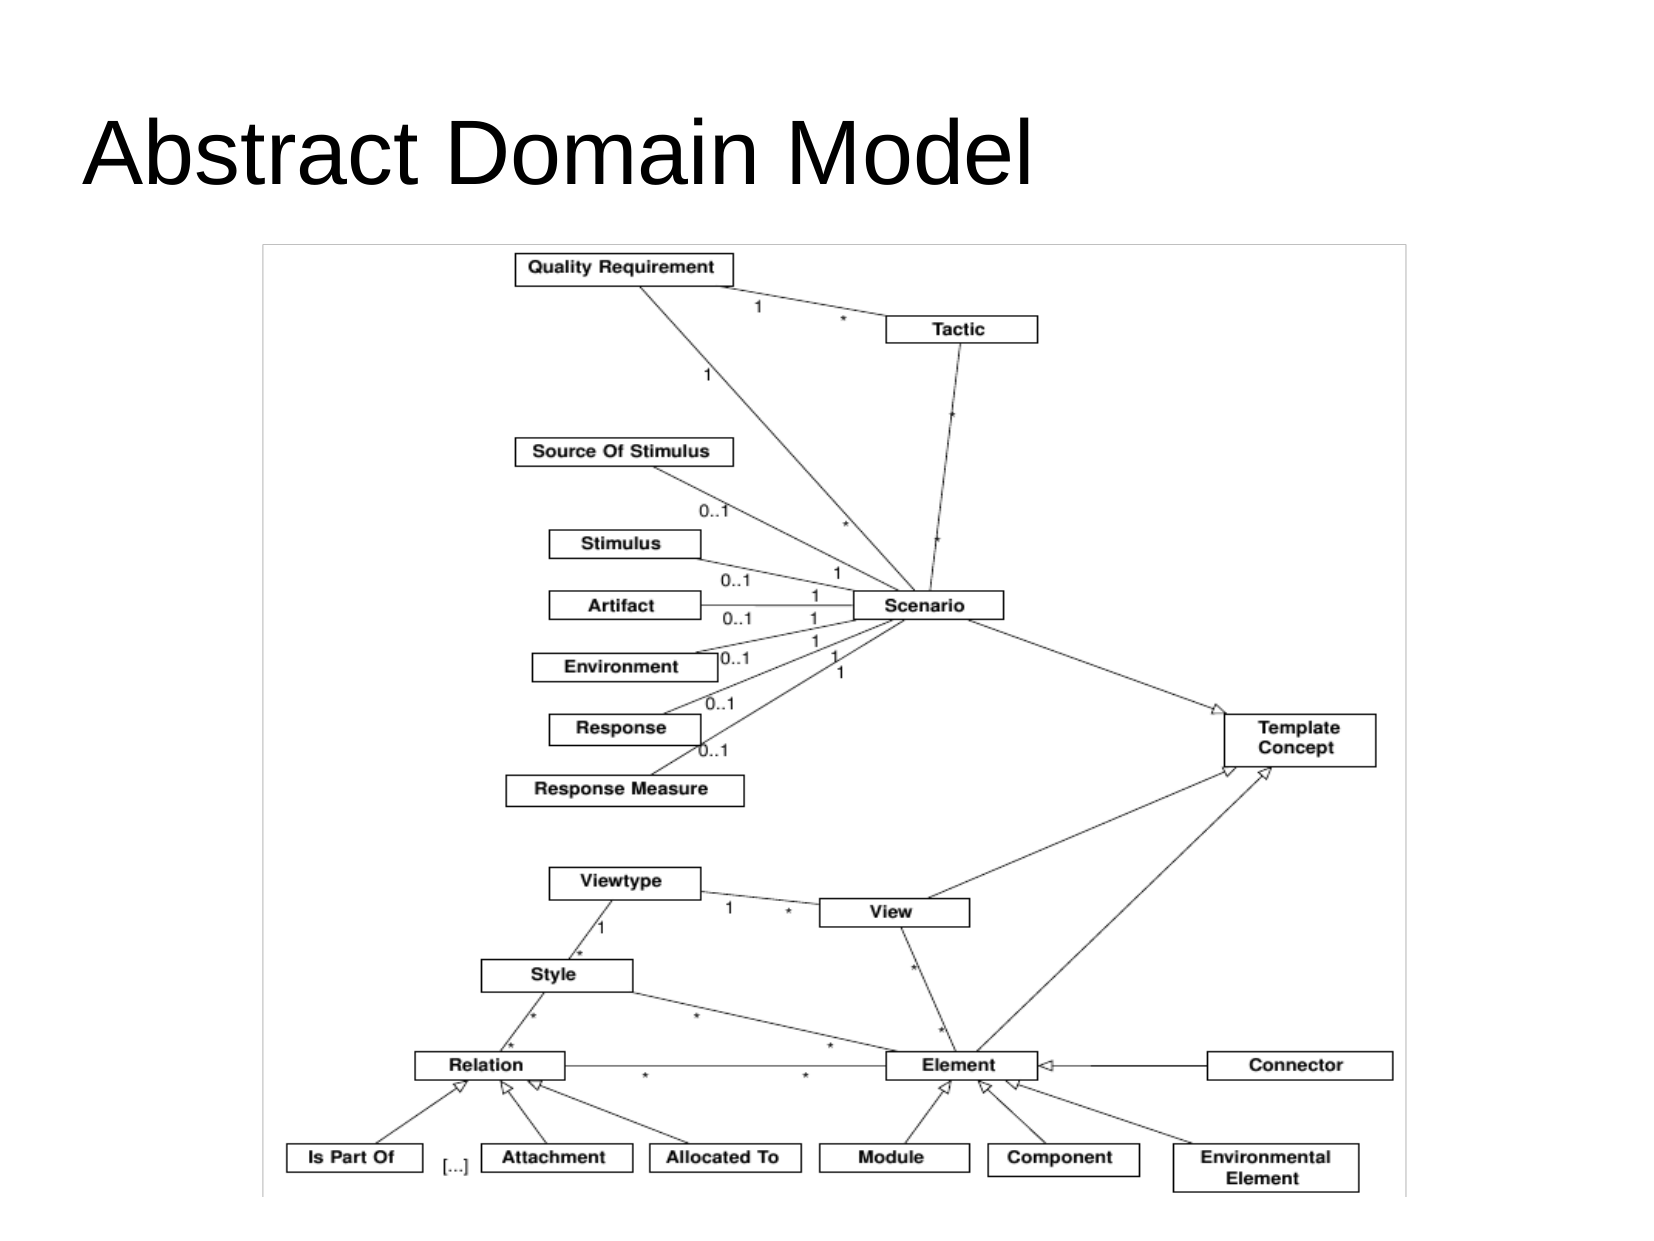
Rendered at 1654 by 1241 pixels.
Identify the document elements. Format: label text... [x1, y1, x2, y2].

picture [189, 257, 1465, 1197]
title Abstract Domain Model [82, 49, 1571, 257]
